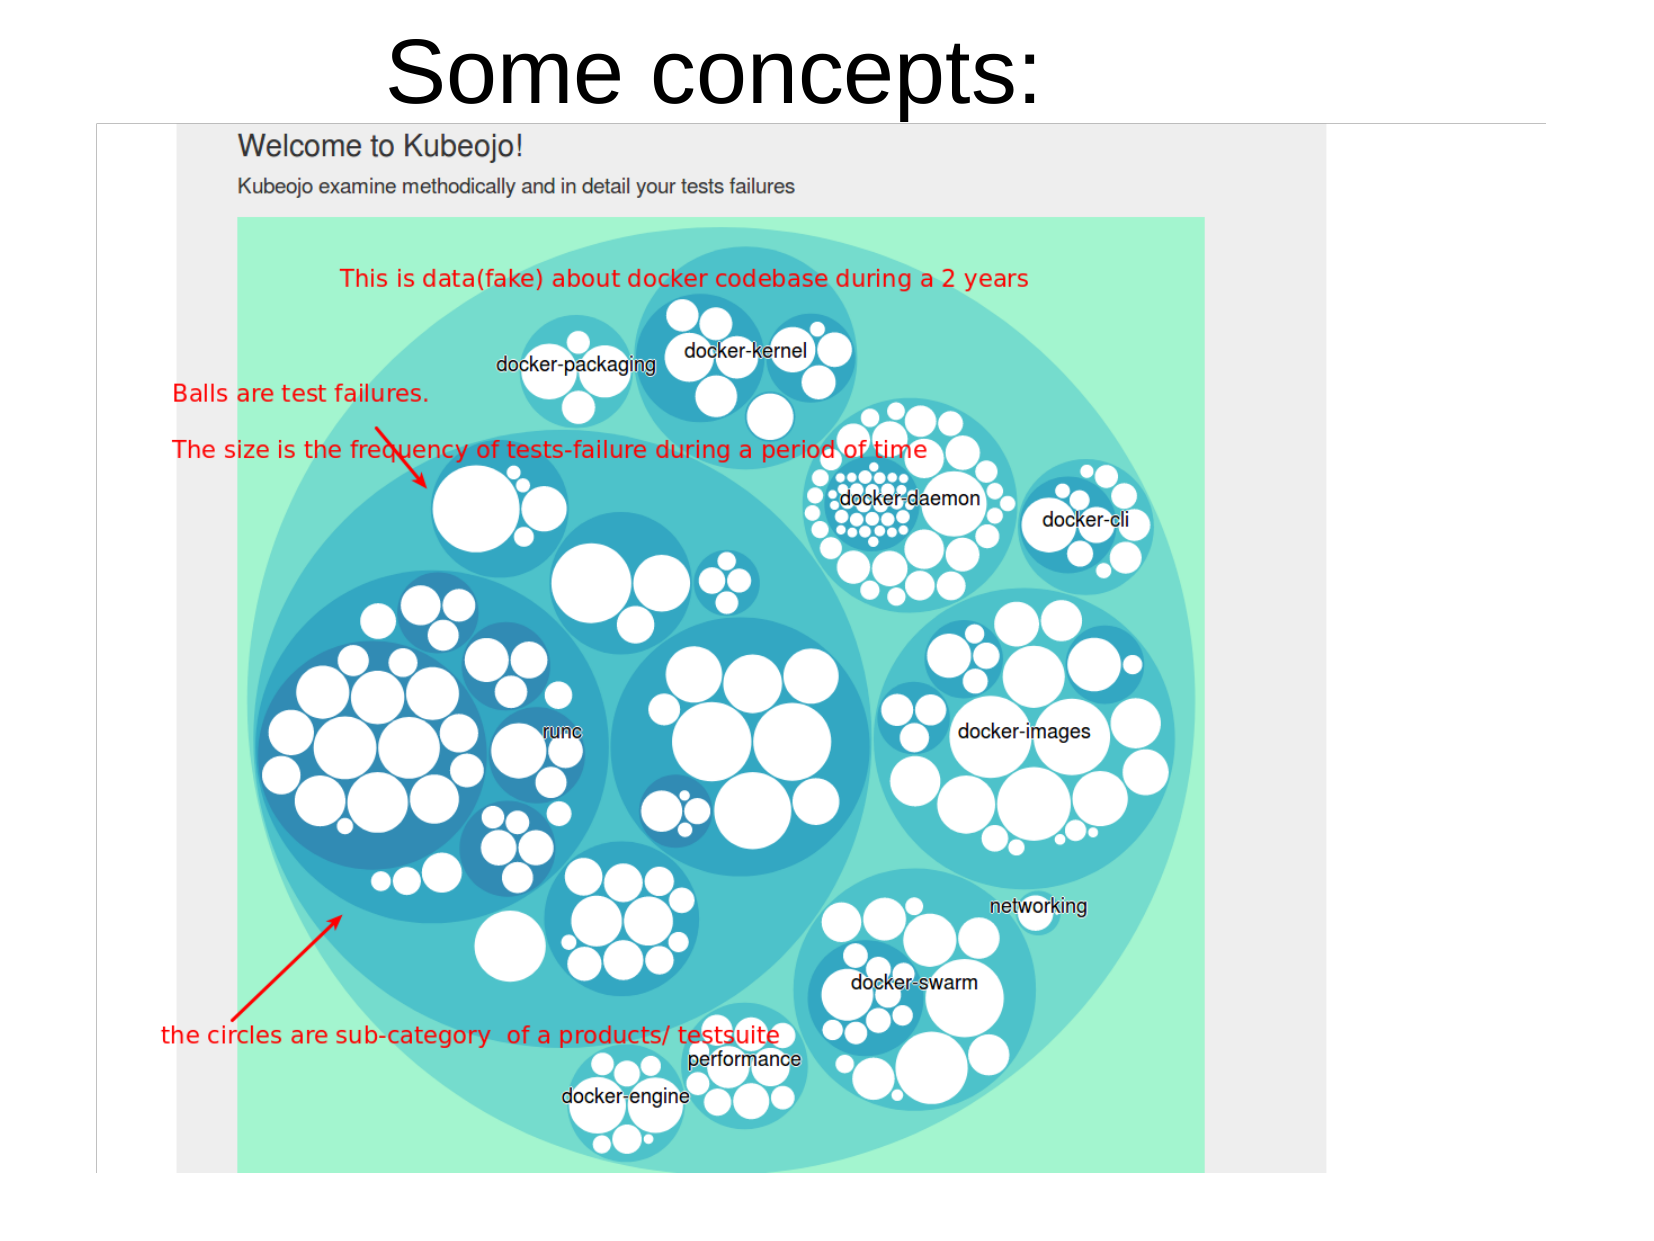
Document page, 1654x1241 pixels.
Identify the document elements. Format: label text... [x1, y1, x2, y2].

title Some concepts: [82, 20, 1347, 118]
picture [82, 118, 1546, 1173]
